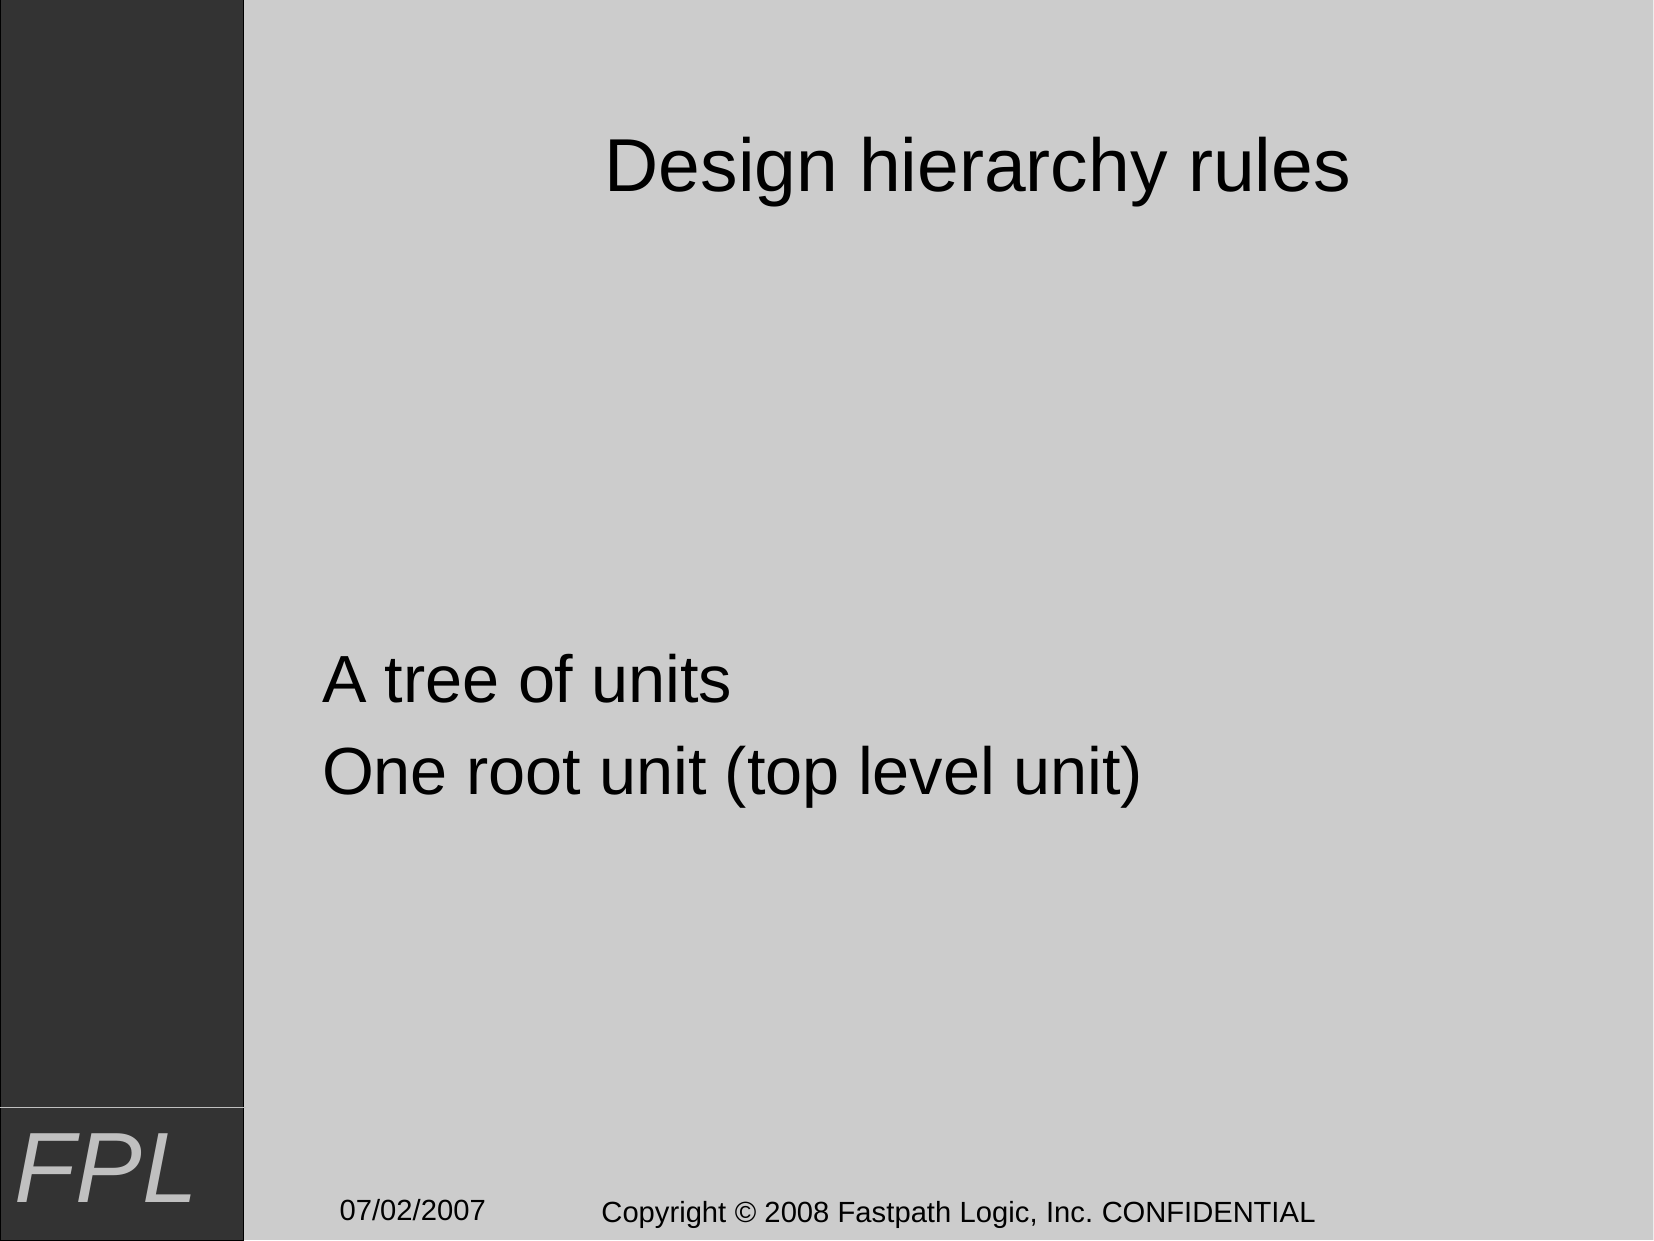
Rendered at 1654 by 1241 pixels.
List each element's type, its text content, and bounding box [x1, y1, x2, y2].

subtitle A tree of units One root unit (top level unit) [322, 272, 1634, 1179]
title Design hierarchy rules [426, 57, 1529, 272]
